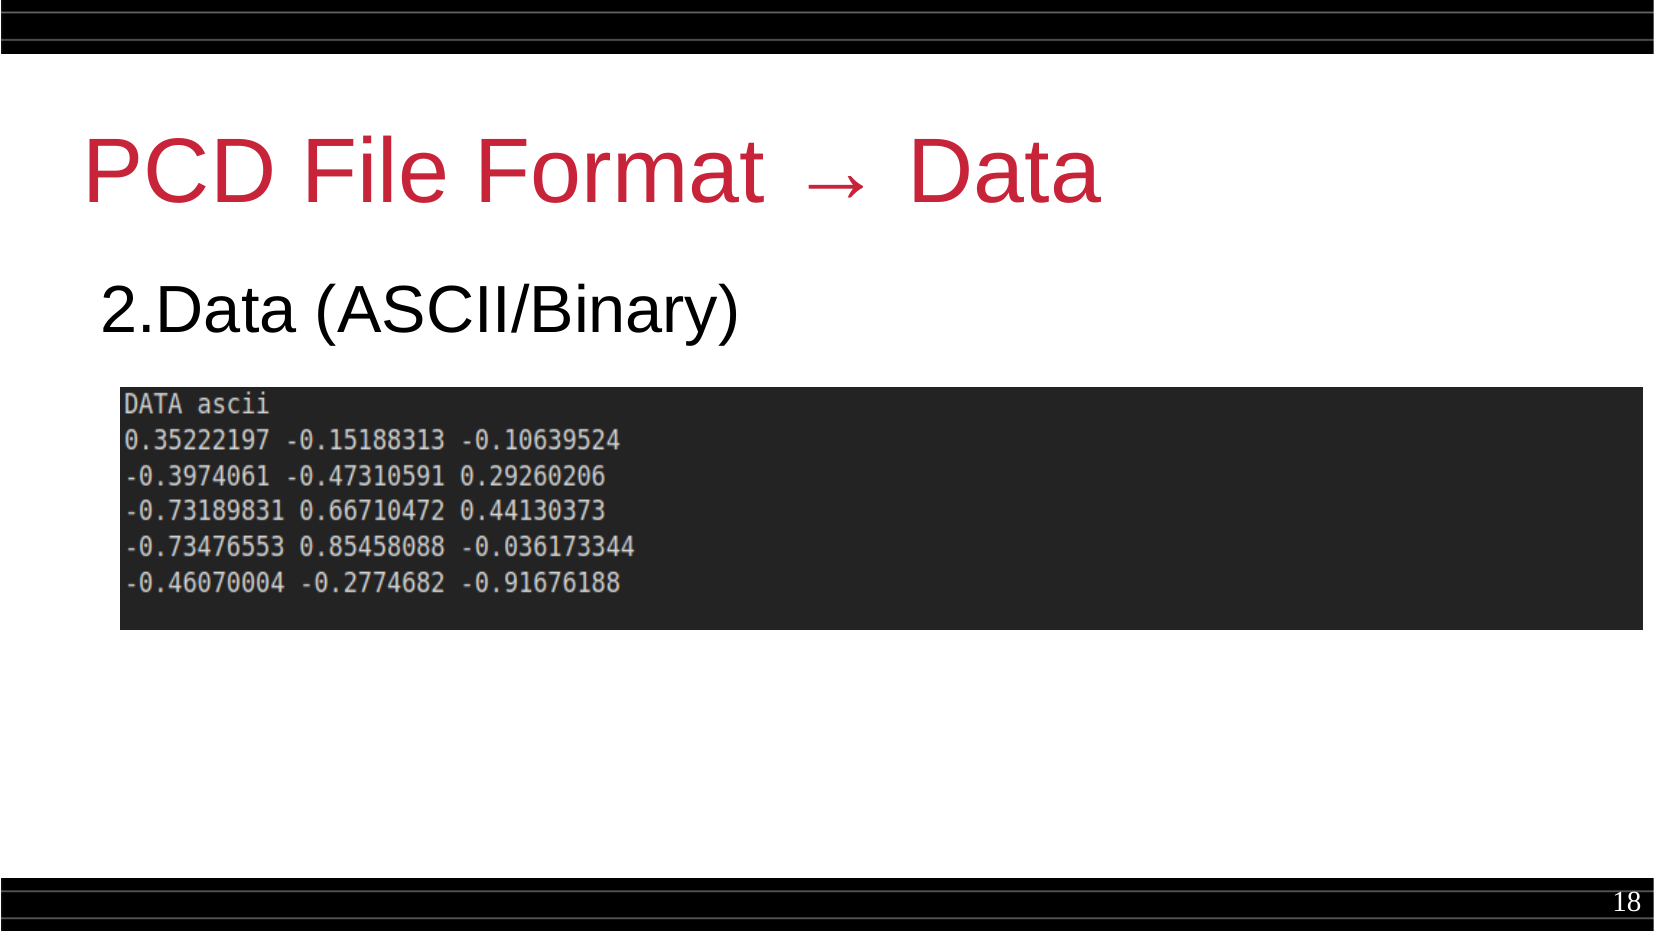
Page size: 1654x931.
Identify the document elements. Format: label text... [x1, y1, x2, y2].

picture [1, 0, 1654, 54]
picture [1, 878, 1654, 931]
list Data (ASCII/Binary) [82, 271, 1571, 361]
title PCD File Format → Data [82, 92, 1571, 249]
picture [120, 387, 1643, 631]
